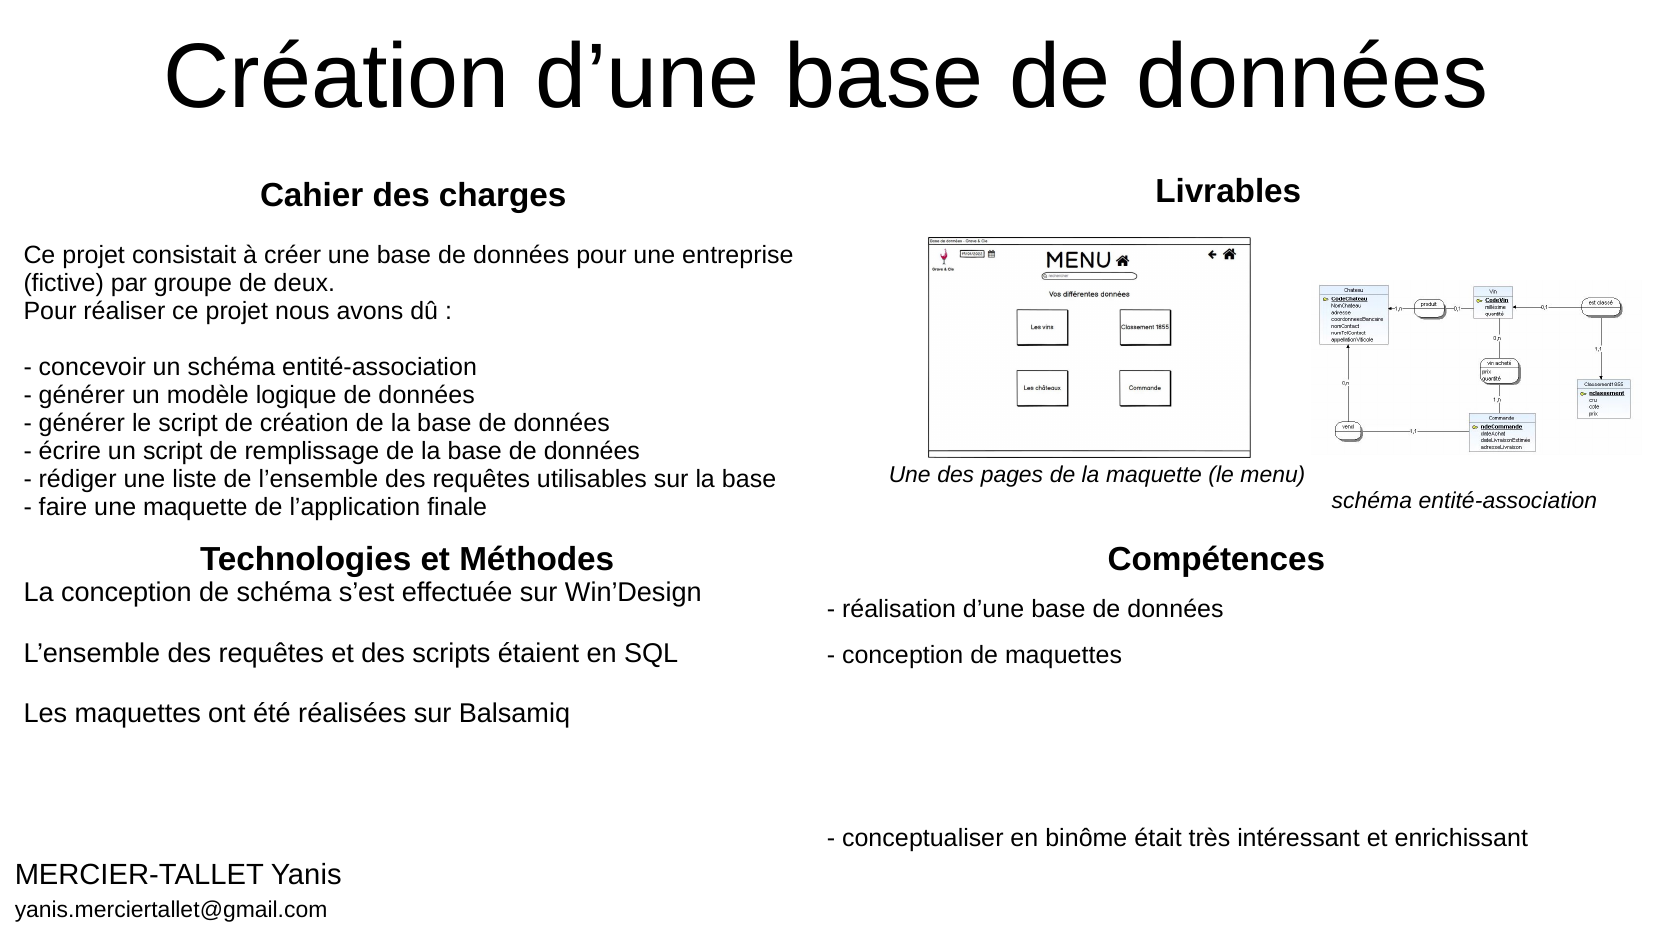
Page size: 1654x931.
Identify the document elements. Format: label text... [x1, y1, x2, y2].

text_box MERCIER-TALLET Yanis [0, 850, 461, 889]
picture [1311, 280, 1642, 455]
text_box Compétences - réalisation d’une base de données - conception de maquettes - conceptualiser en binôme était très intéressant et enrichissant [826, 540, 1607, 910]
text_box yanis.merciertallet@gmail.com [0, 889, 591, 931]
text_box Technologies et Méthodes La conception de schéma s’est effectuée sur Win’Design L’ensemble des requêtes et des scripts étaient en SQL Les maquettes ont été réalisées sur Balsamiq [23, 540, 792, 898]
text_box Cahier des charges Ce projet consistait à créer une base de données pour une entreprise (fictive) par groupe de deux. Pour réaliser ce projet nous avons dû : - concevoir un schéma entité-association - générer un modèle logique de données - générer le script de création de la base de données - écrire un script de remplissage de la base de données - rédiger une liste de l’ensemble des requêtes utilisables sur la base - faire une maquette de l’application finale [23, 141, 804, 556]
title Création d’une base de données [82, 0, 1571, 154]
text_box Une des pages de la maquette (le menu) schéma entité-association [874, 454, 1654, 526]
picture [927, 236, 1252, 454]
text_box Livrables [826, 165, 1630, 218]
